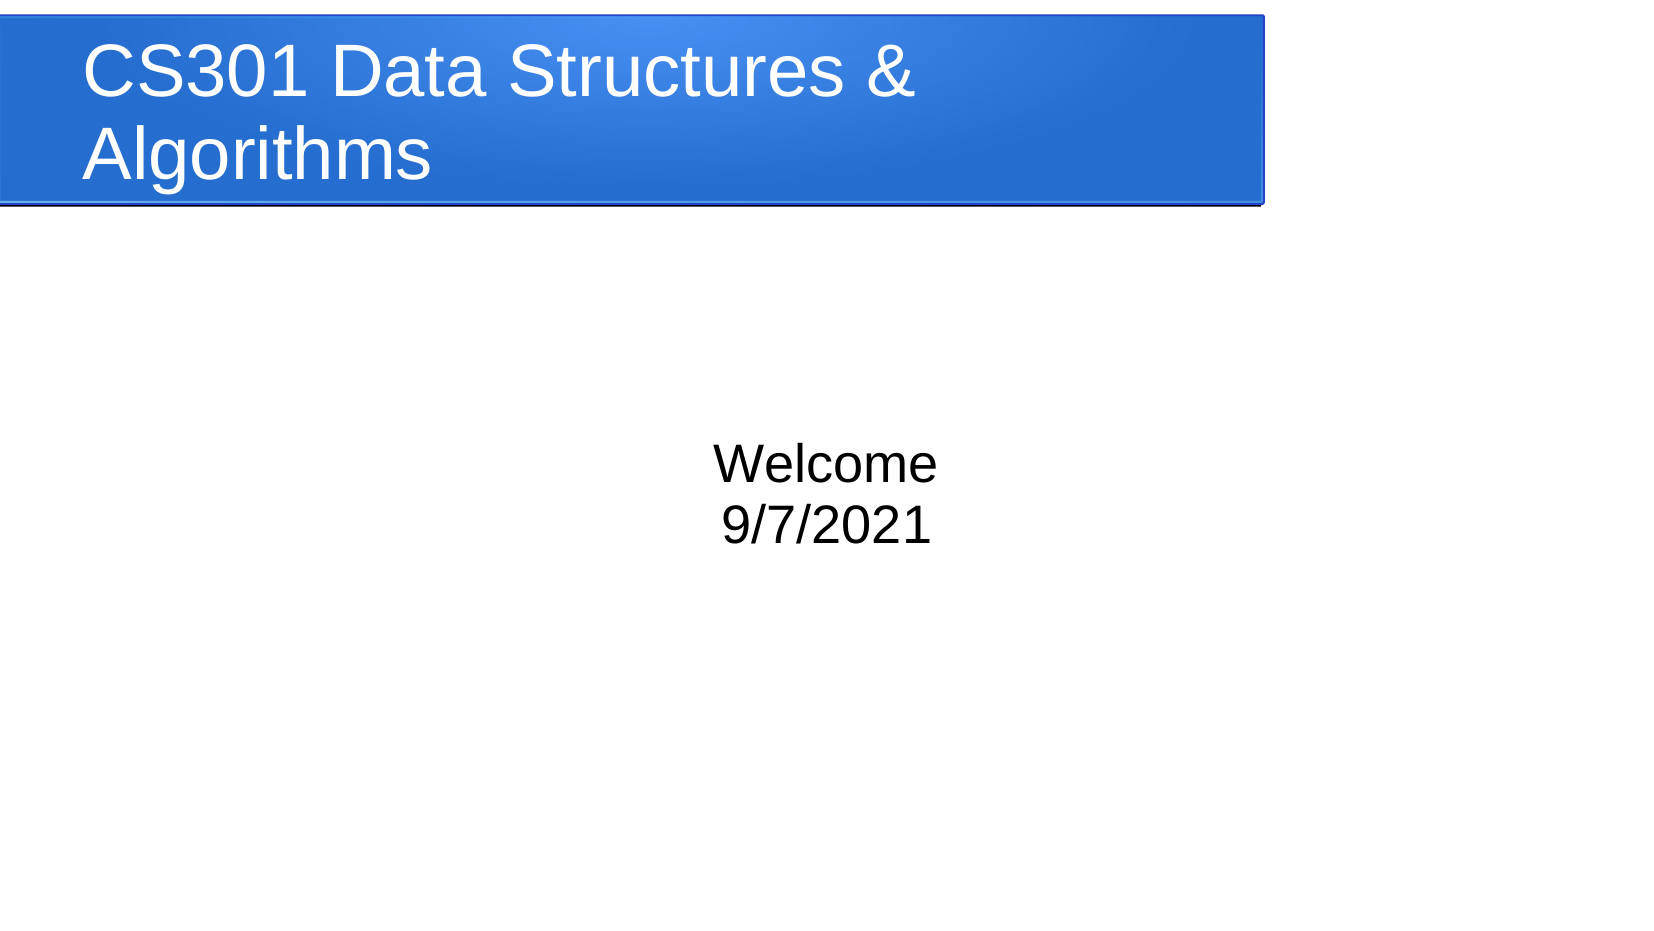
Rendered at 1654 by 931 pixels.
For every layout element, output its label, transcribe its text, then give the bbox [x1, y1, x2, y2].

subtitle Welcome 9/7/2021 [82, 224, 1571, 764]
title CS301 Data Structures & Algorithms [82, 29, 1235, 196]
